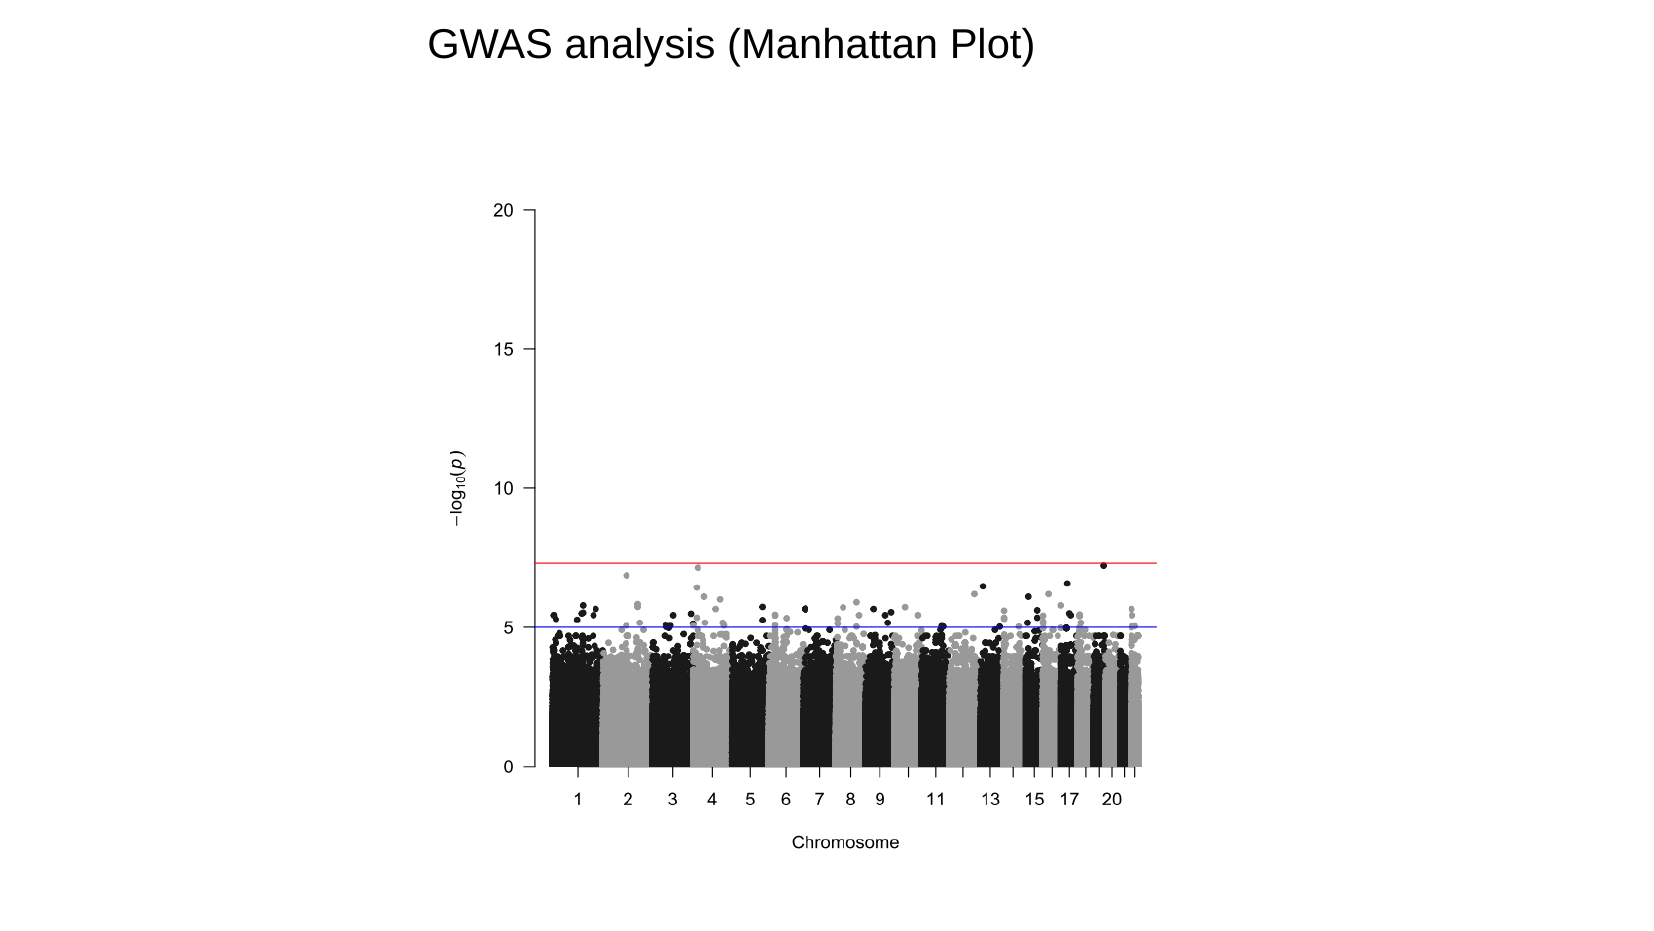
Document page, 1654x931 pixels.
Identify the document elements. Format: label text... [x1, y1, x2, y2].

text_box GWAS analysis (Manhattan Plot) [412, 13, 1426, 122]
picture [450, 187, 1201, 876]
